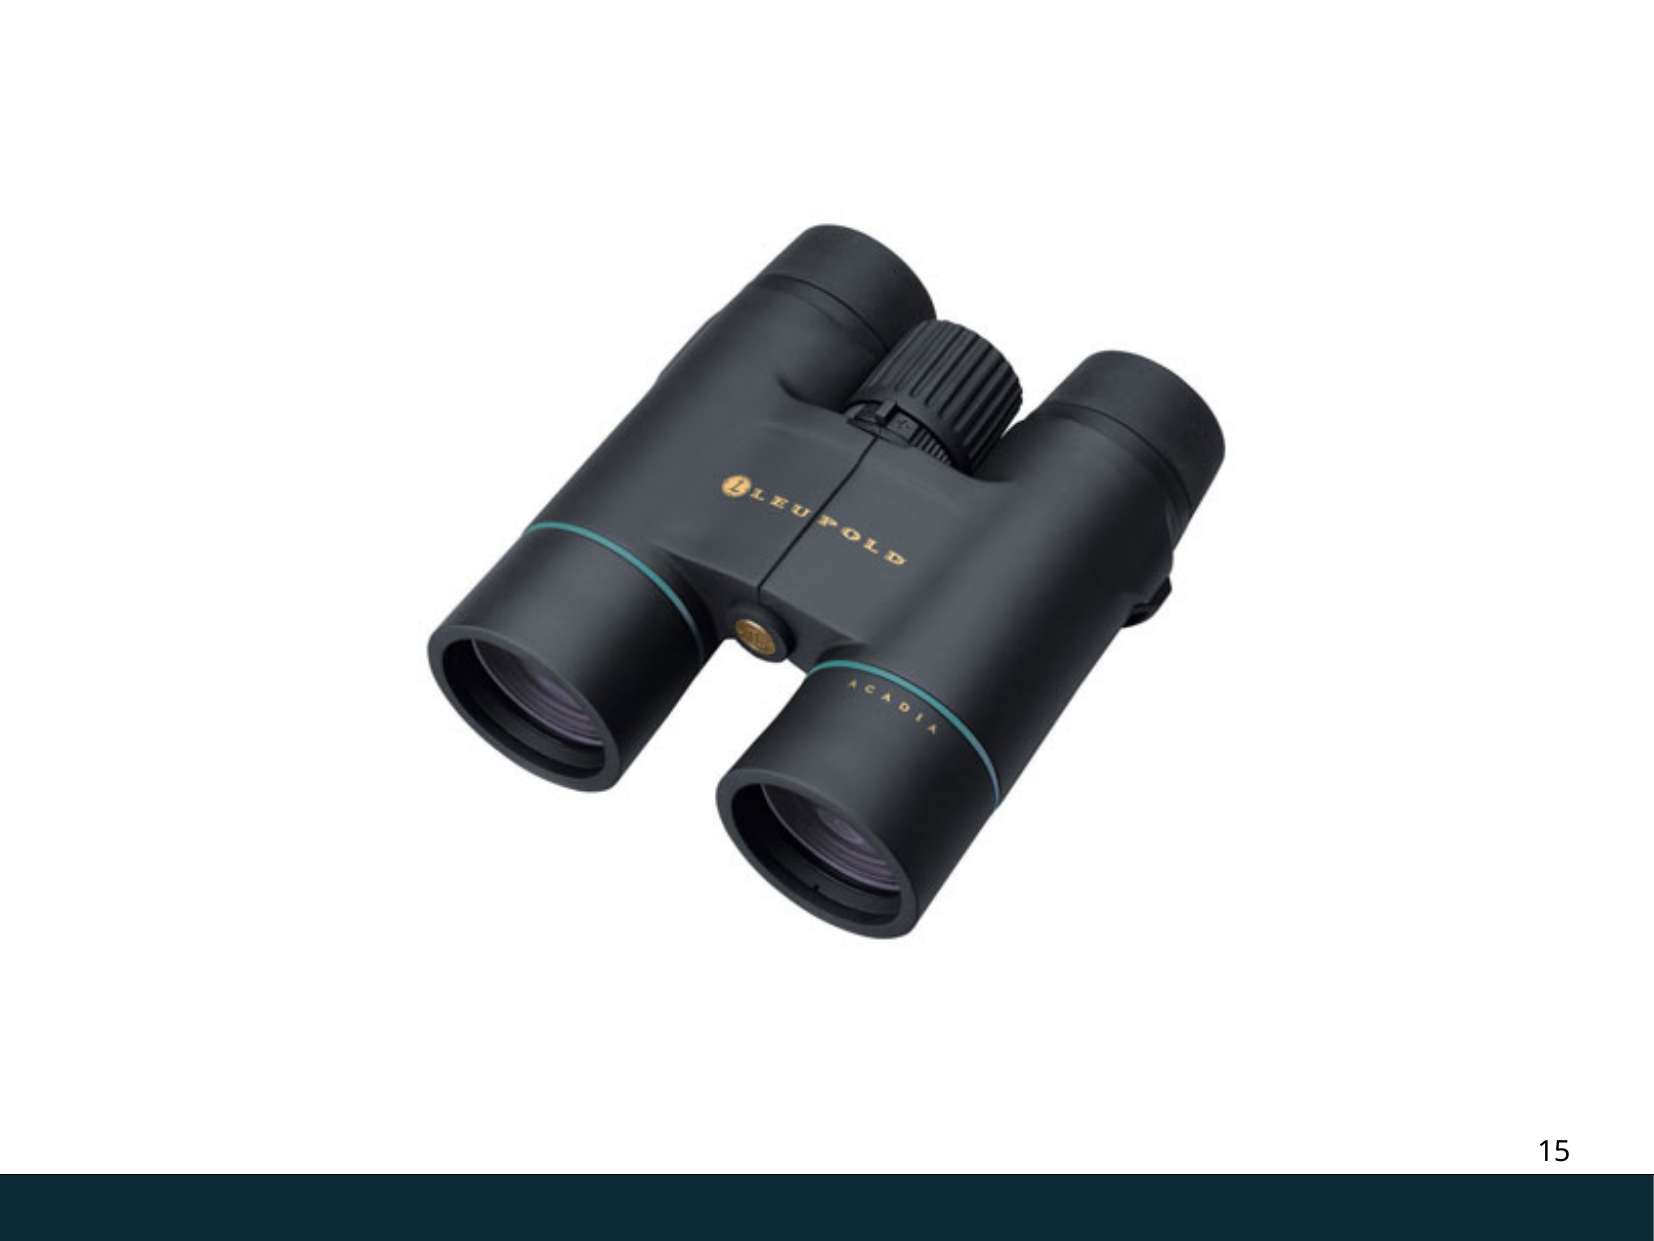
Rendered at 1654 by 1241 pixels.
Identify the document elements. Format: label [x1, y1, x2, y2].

picture [417, 177, 1236, 997]
